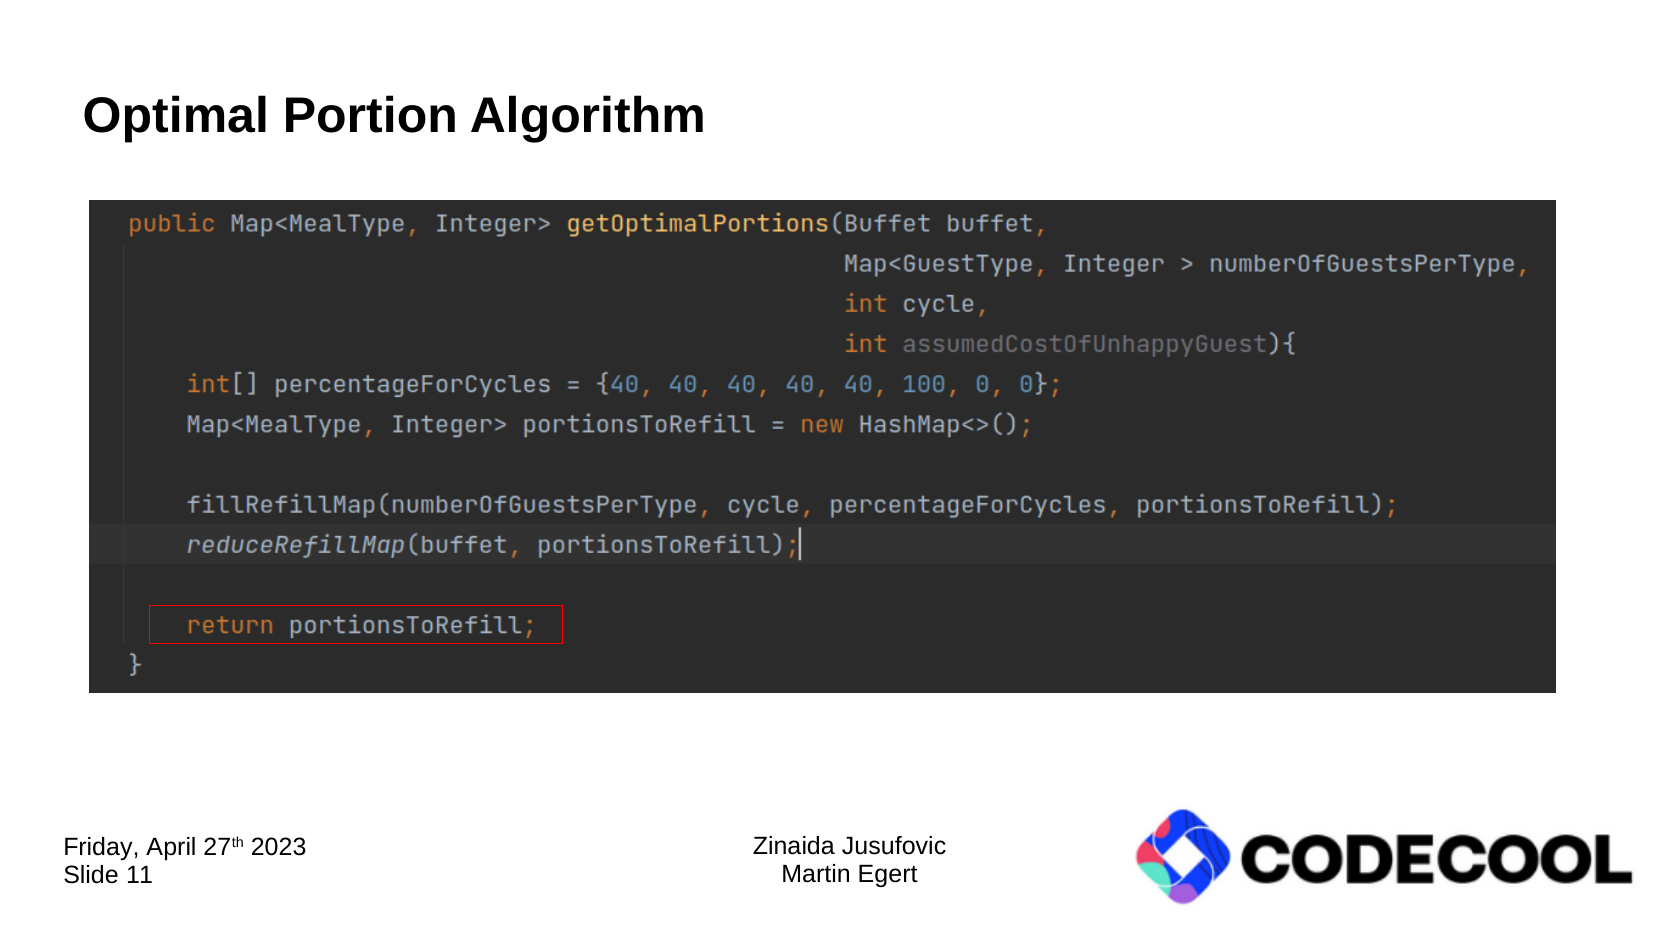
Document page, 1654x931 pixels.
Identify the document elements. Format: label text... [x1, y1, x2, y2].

picture [89, 200, 1556, 693]
text_box Zinaida Jusufovic Martin Egert [497, 817, 1203, 902]
title Optimal Portion Algorithm [82, 37, 751, 193]
picture [1134, 783, 1654, 931]
text_box Friday, April 27th 2023 Slide <number> [63, 833, 497, 890]
